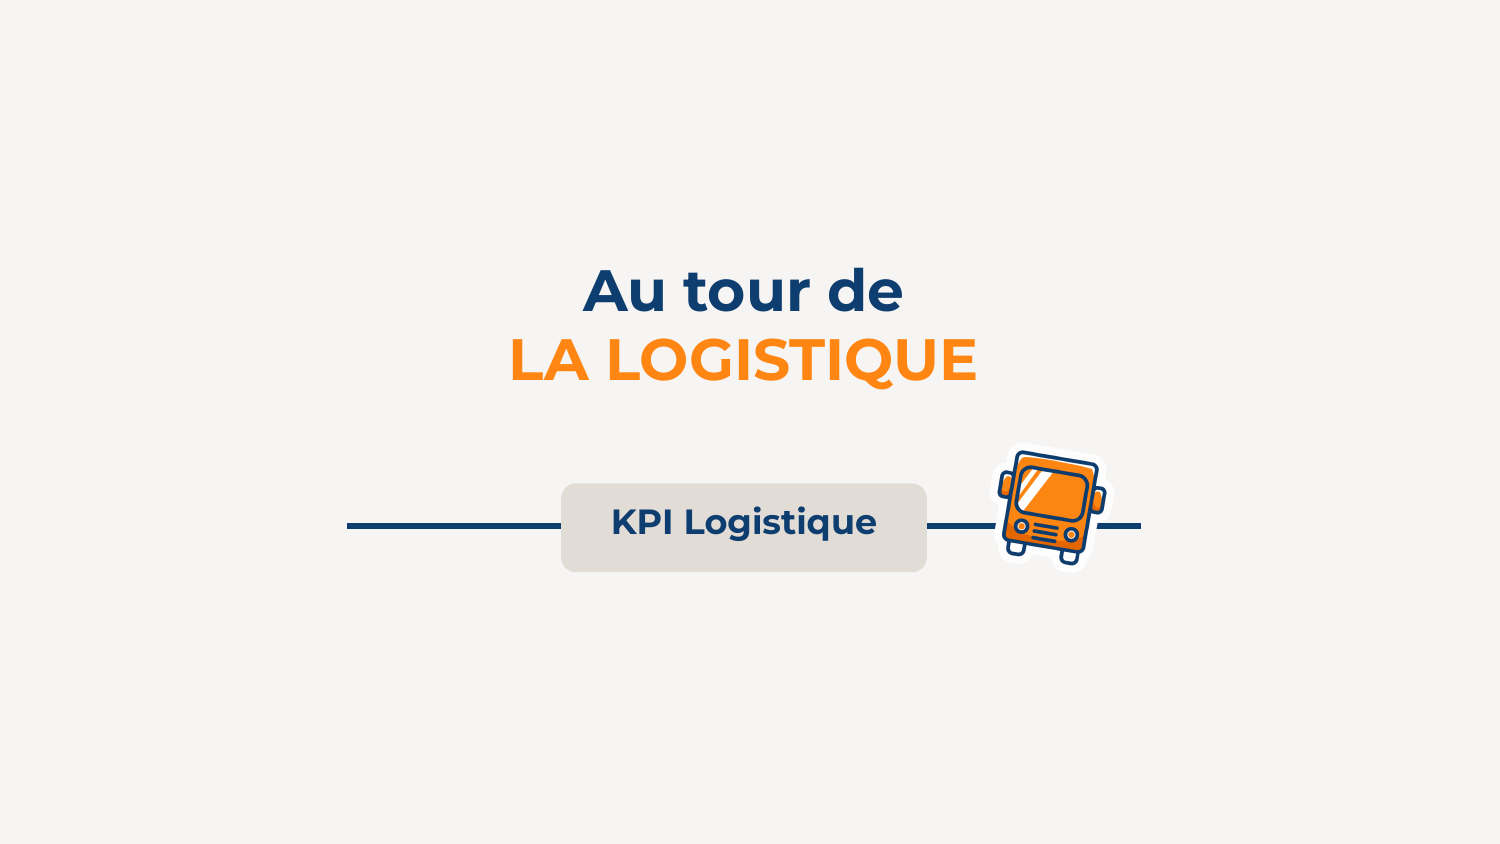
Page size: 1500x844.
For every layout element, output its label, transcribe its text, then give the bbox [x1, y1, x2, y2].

text_box KPI Logistique [574, 481, 914, 571]
picture [978, 438, 1120, 578]
text_box [561, 483, 927, 573]
title Au tour de LA LOGISTIQUE [362, 237, 1126, 418]
